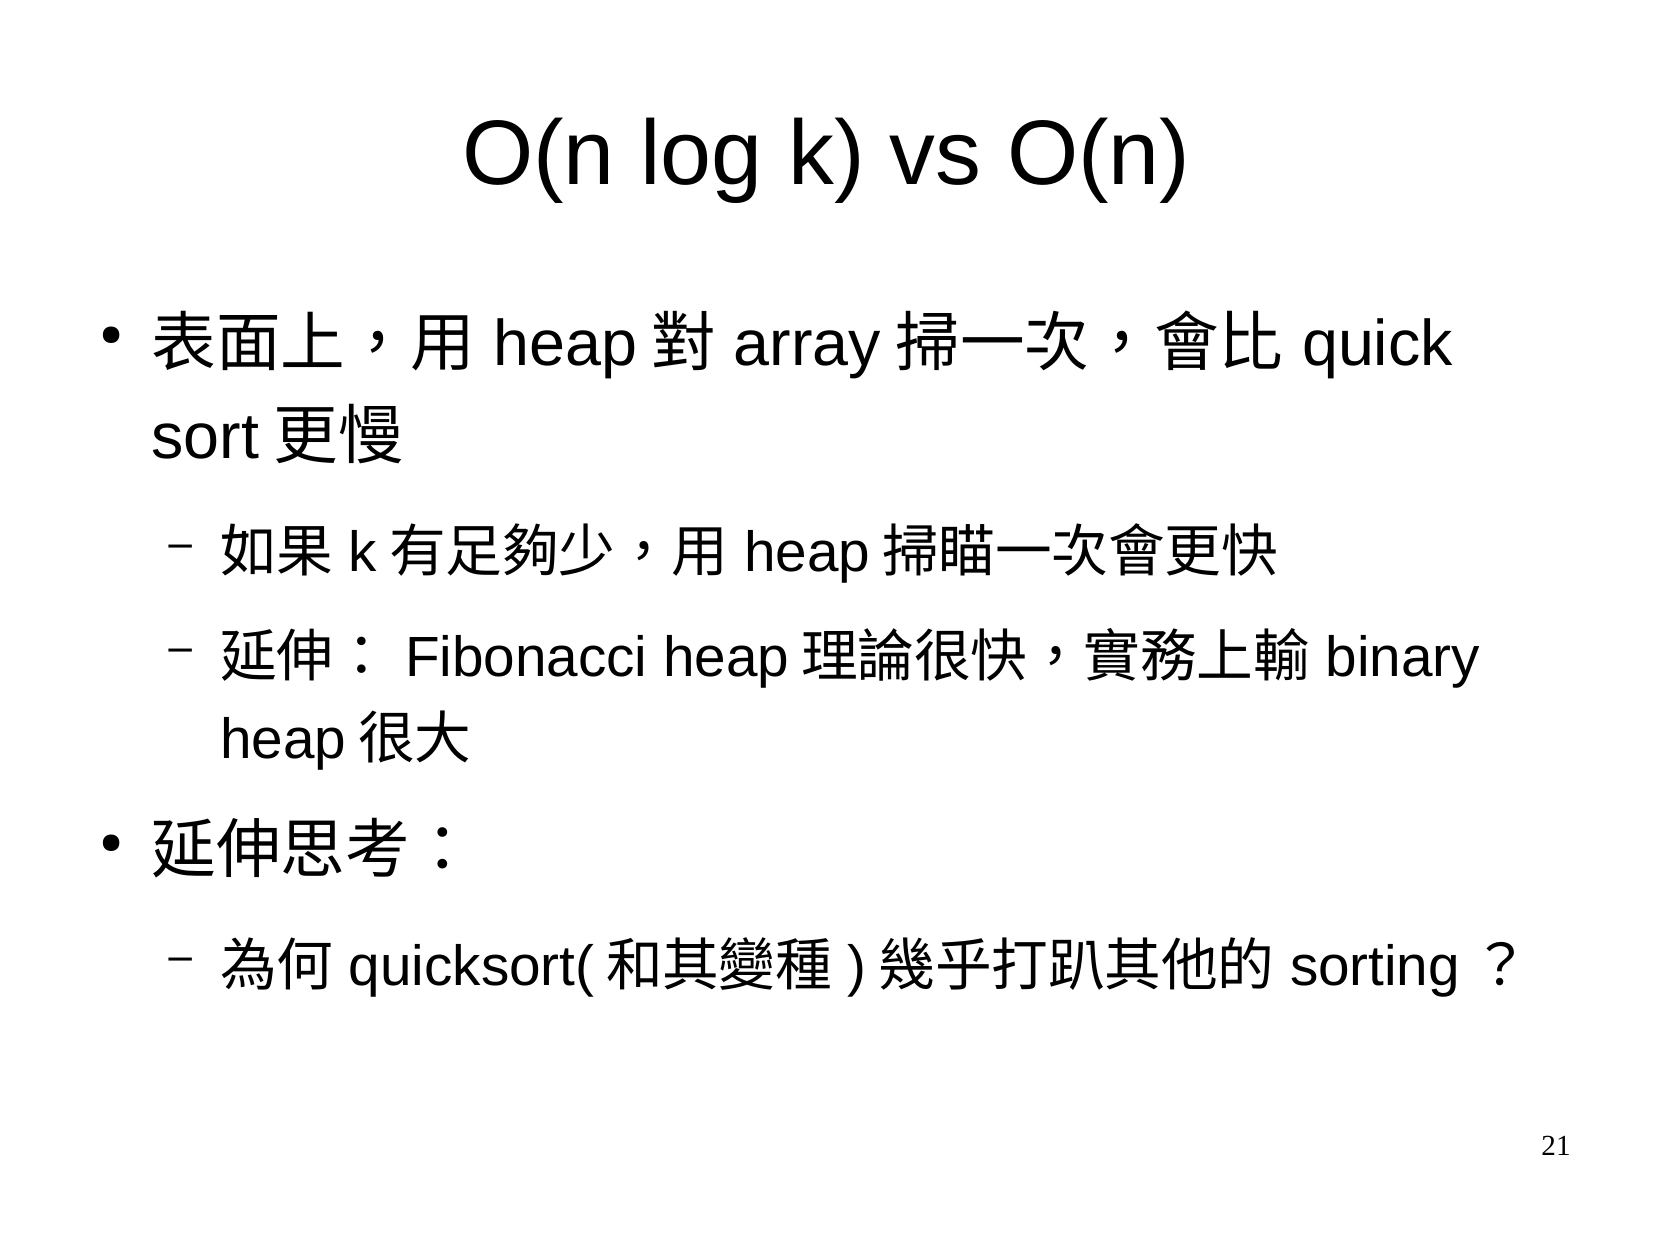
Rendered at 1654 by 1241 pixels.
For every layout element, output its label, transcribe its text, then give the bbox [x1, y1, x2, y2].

title O(n log k) vs O(n) [82, 49, 1571, 257]
list 表面上，用heap對array掃一次，會比quick sort更慢 如果k有足夠少，用heap掃瞄一次會更快 延伸：Fibonacci heap理論很快，實務上輸binary heap很大 延伸思考： 為何quicksort(和其變種)幾乎打趴其他的sorting？ [82, 290, 1571, 1010]
